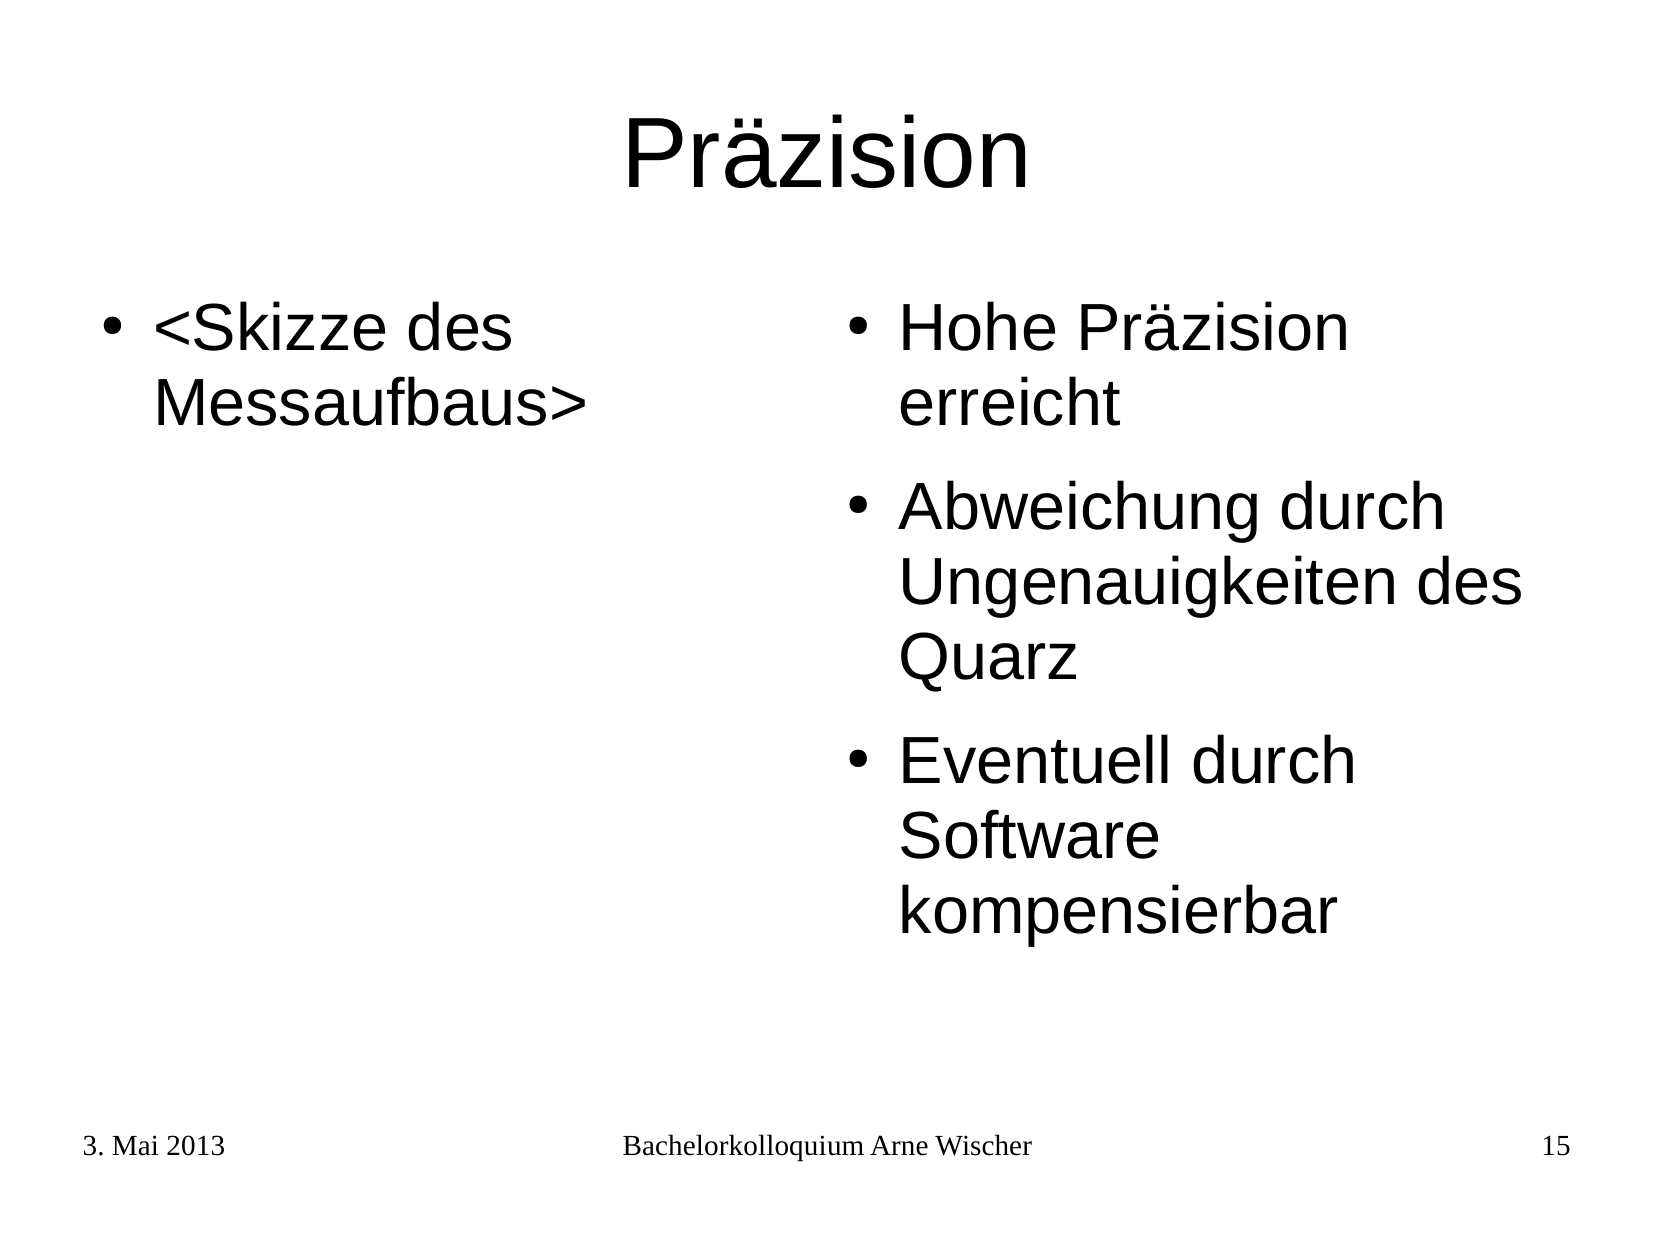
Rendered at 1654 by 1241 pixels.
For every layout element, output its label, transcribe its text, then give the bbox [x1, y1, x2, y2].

title Präzision [82, 49, 1571, 257]
list <Skizze des Messaufbaus> [82, 290, 793, 1096]
list Hohe Präzision erreicht Abweichung durch Ungenauigkeiten des Quarz Eventuell durch Software kompensierbar [828, 290, 1539, 1096]
